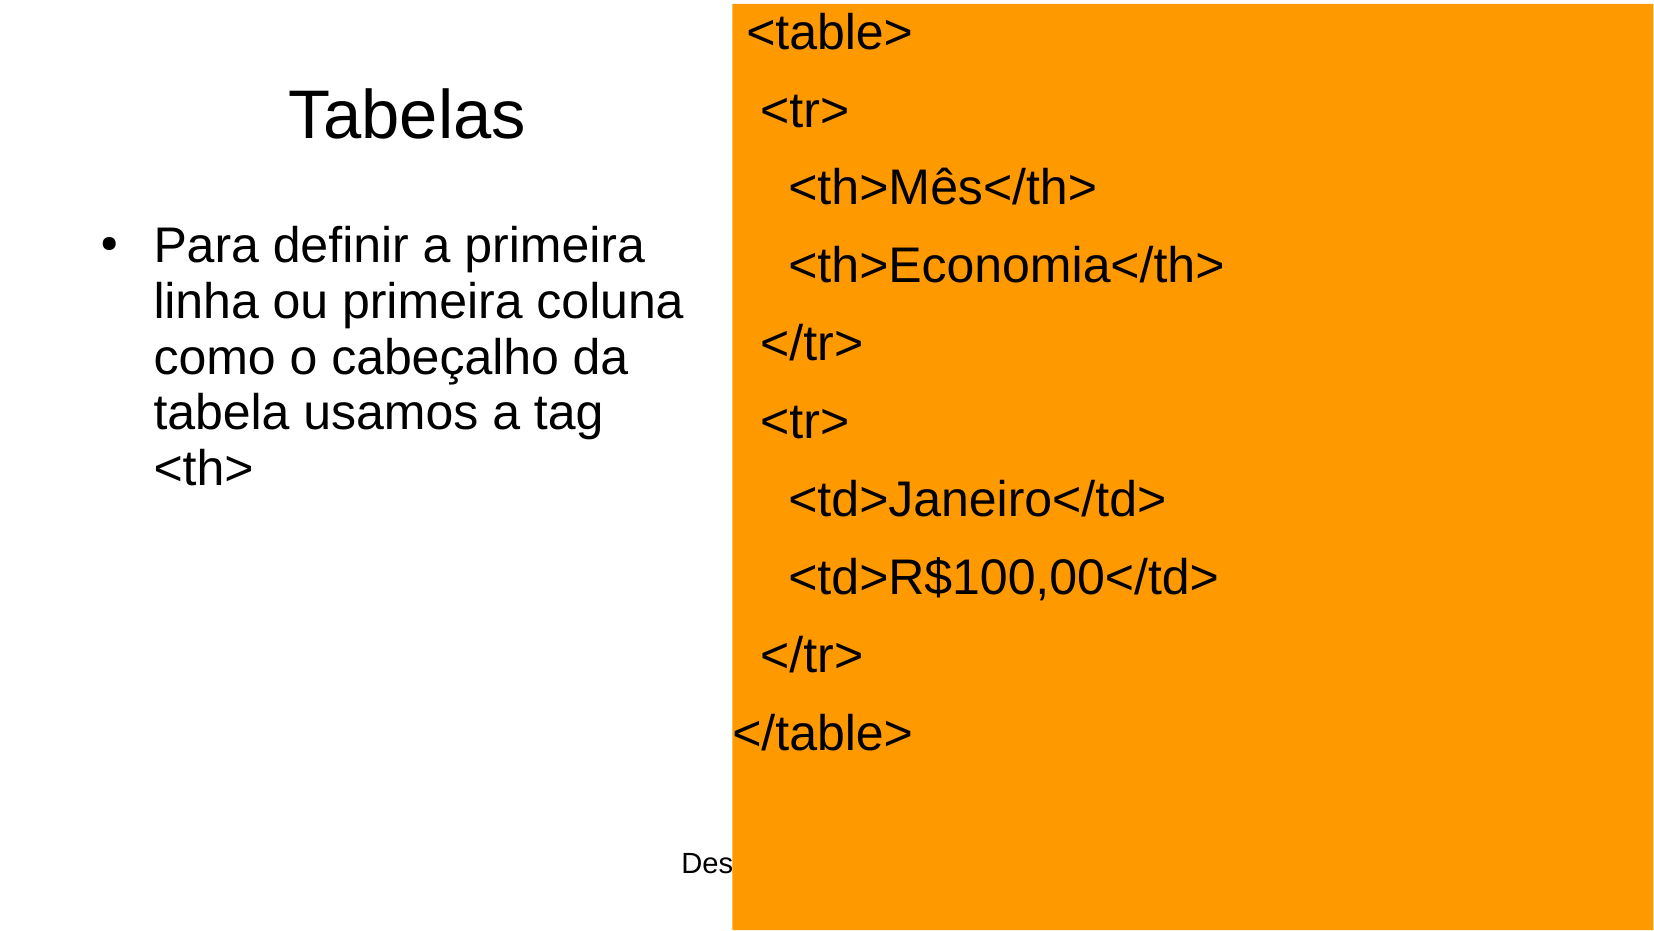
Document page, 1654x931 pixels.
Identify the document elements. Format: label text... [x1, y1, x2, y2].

list <table> <tr> <th>Mês</th> <th>Economia</th> </tr> <tr> <td>Janeiro</td> <td>R$100,00</td> </tr> </table> [732, 3, 1654, 931]
title Tabelas [82, 37, 732, 193]
list Para definir a primeira linha ou primeira coluna como o cabeçalho da tabela usamos a tag <th> [82, 217, 697, 758]
